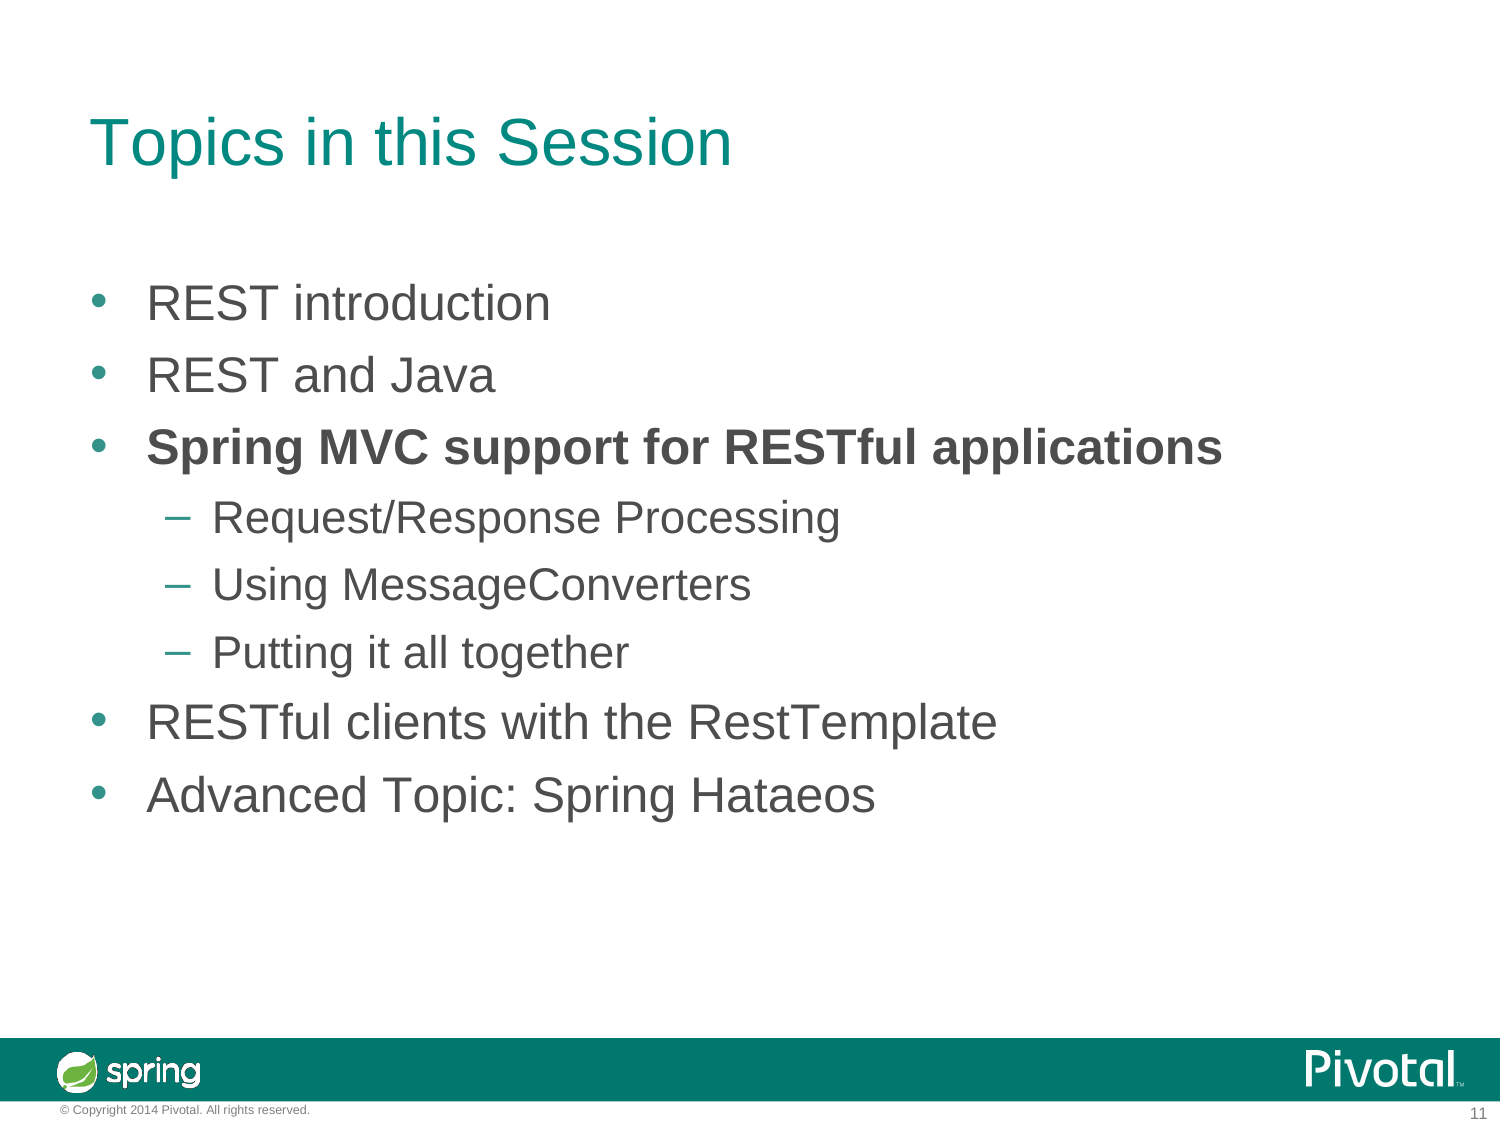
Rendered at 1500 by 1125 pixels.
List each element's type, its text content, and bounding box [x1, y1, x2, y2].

picture [32, 1041, 210, 1103]
list REST introduction REST and Java Spring MVC support for RESTful applications Request/Response Processing Using MessageConverters Putting it all together RESTful clients with the RestTemplate Advanced Topic: Spring Hataeos [75, 262, 1426, 1005]
picture [1306, 1050, 1464, 1087]
title Topics in this Session [75, 44, 1426, 233]
